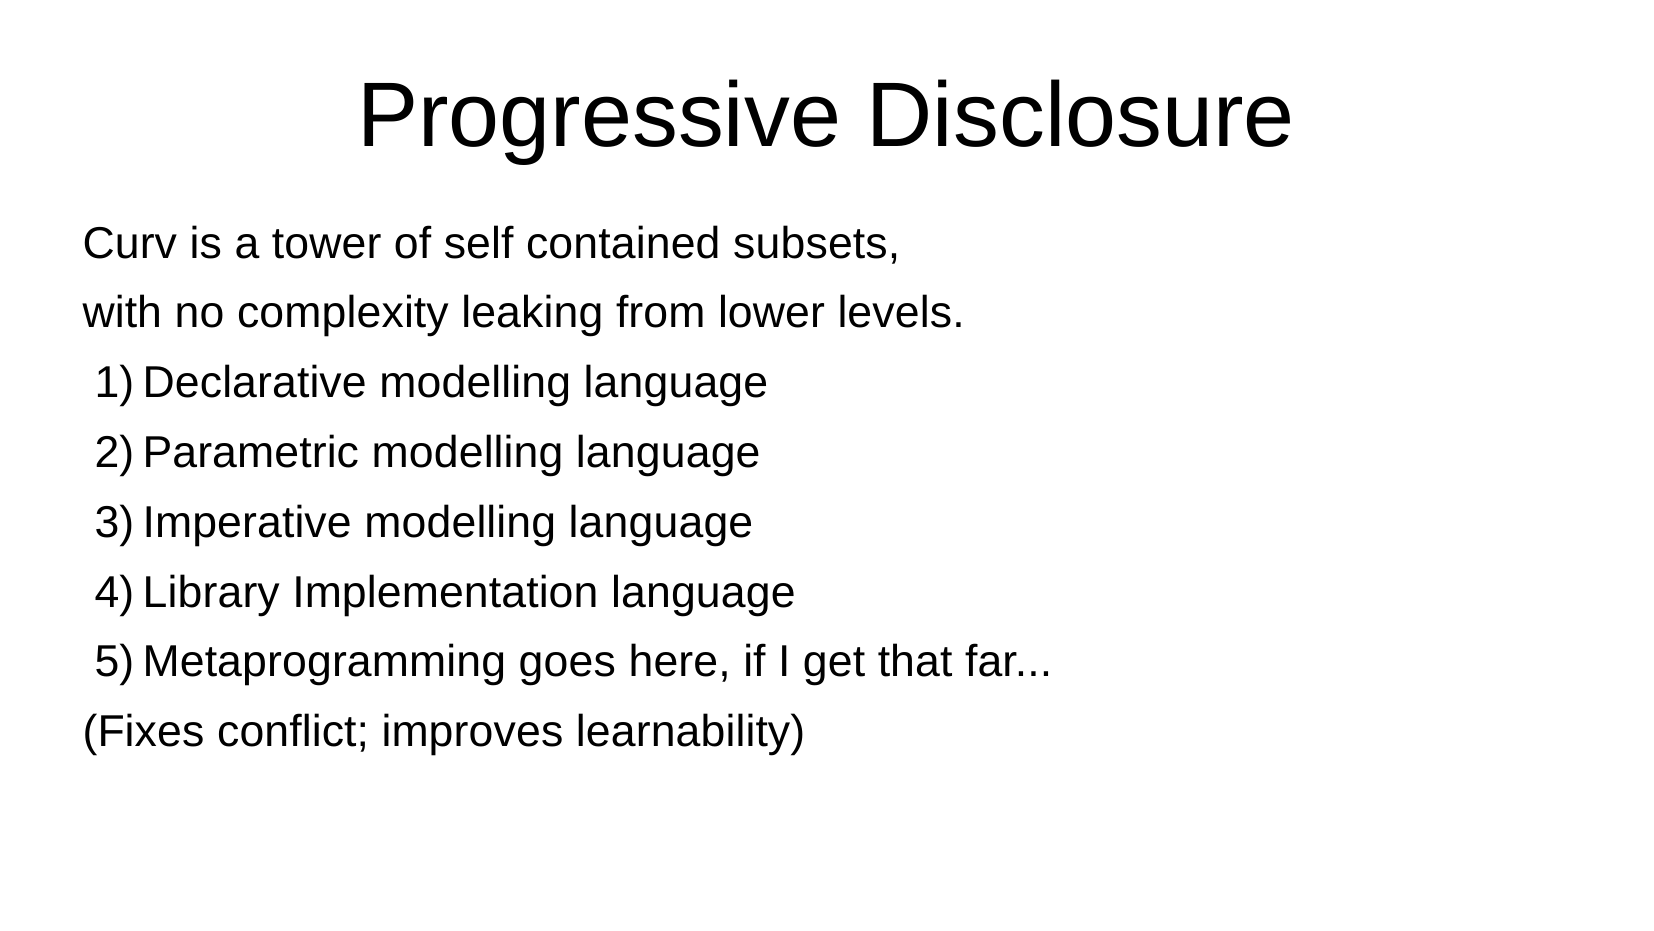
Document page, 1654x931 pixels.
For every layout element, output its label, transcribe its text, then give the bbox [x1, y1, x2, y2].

title Progressive Disclosure [82, 37, 1571, 193]
list Curv is a tower of self contained subsets, with no complexity leaking from lower levels. Declarative modelling language Parametric modelling language Imperative modelling language Library Implementation language Metaprogramming goes here, if I get that far... (Fixes conflict; improves learnability) [82, 217, 1571, 758]
